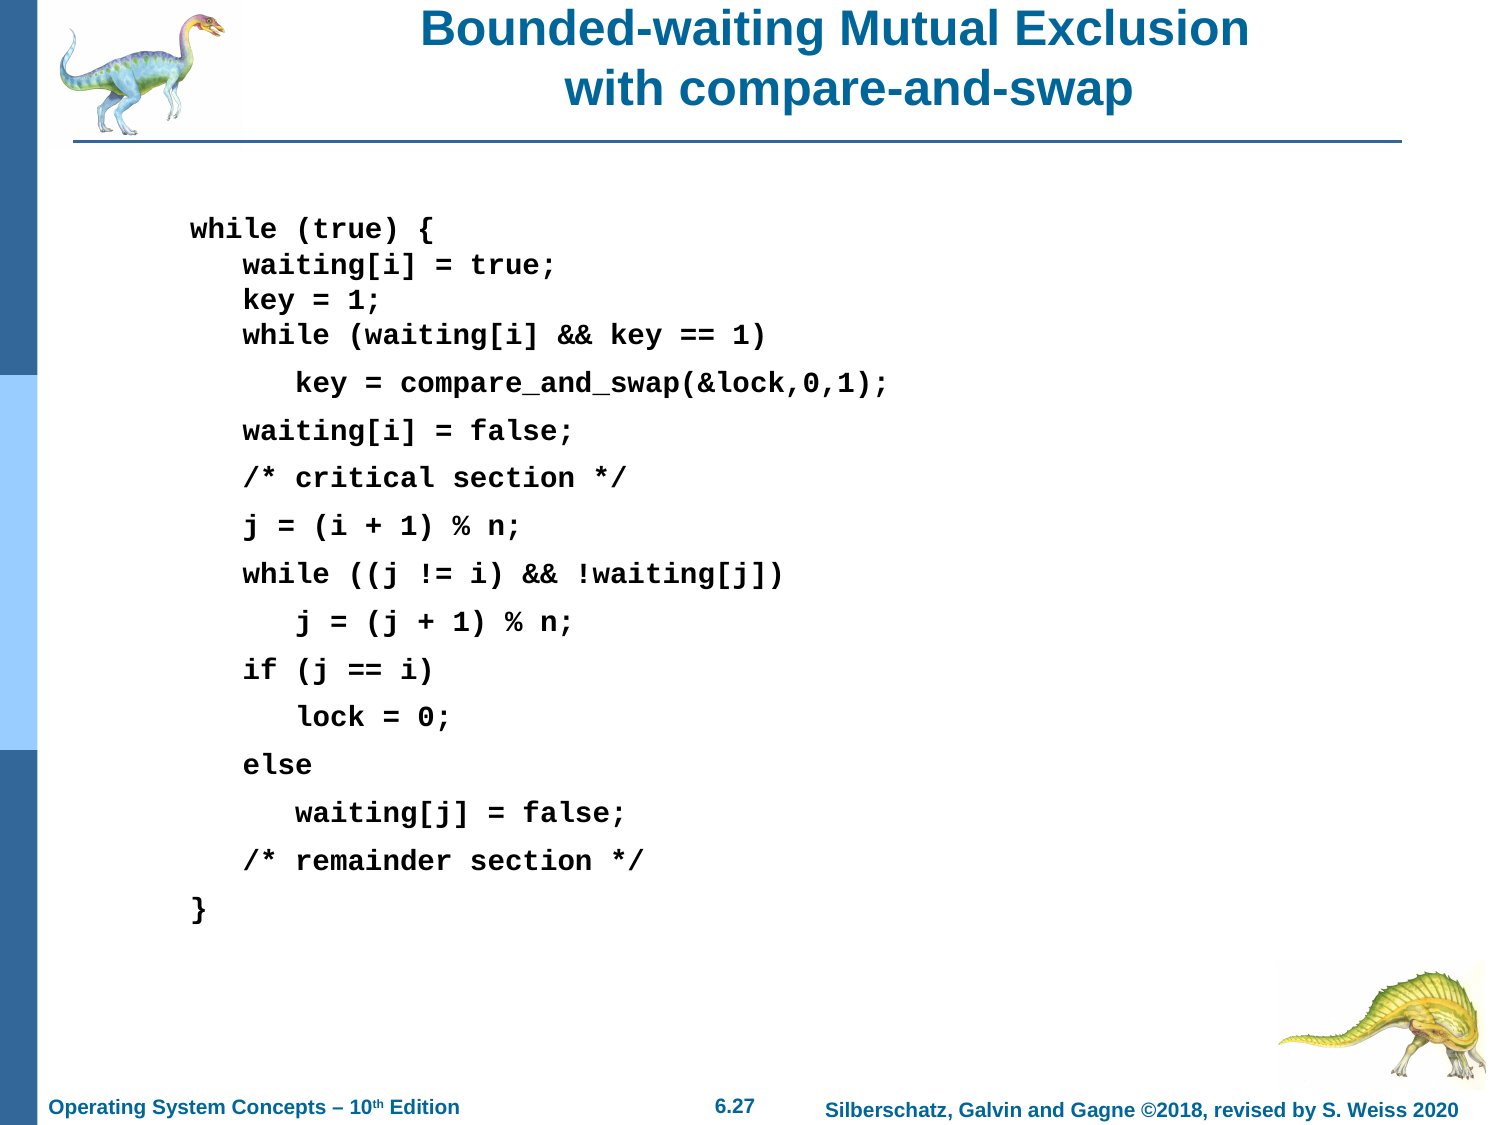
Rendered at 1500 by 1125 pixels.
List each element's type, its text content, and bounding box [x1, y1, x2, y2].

picture [46, 0, 243, 149]
title Bounded-waiting Mutual Exclusion with compare-and-swap [198, 28, 1500, 124]
picture [1275, 959, 1486, 1090]
list while (true) { waiting[i] = true; key = 1; while (waiting[i] && key == 1) key = compare_and_swap(&lock,0,1); waiting[i] = false; /* critical section */ j = (i + 1) % n; while ((j != i) && !waiting[j]) j = (j + 1) % n; if (j == i) lock = 0; else waiting[j] = false; /* remainder section */ } [175, 202, 1162, 946]
